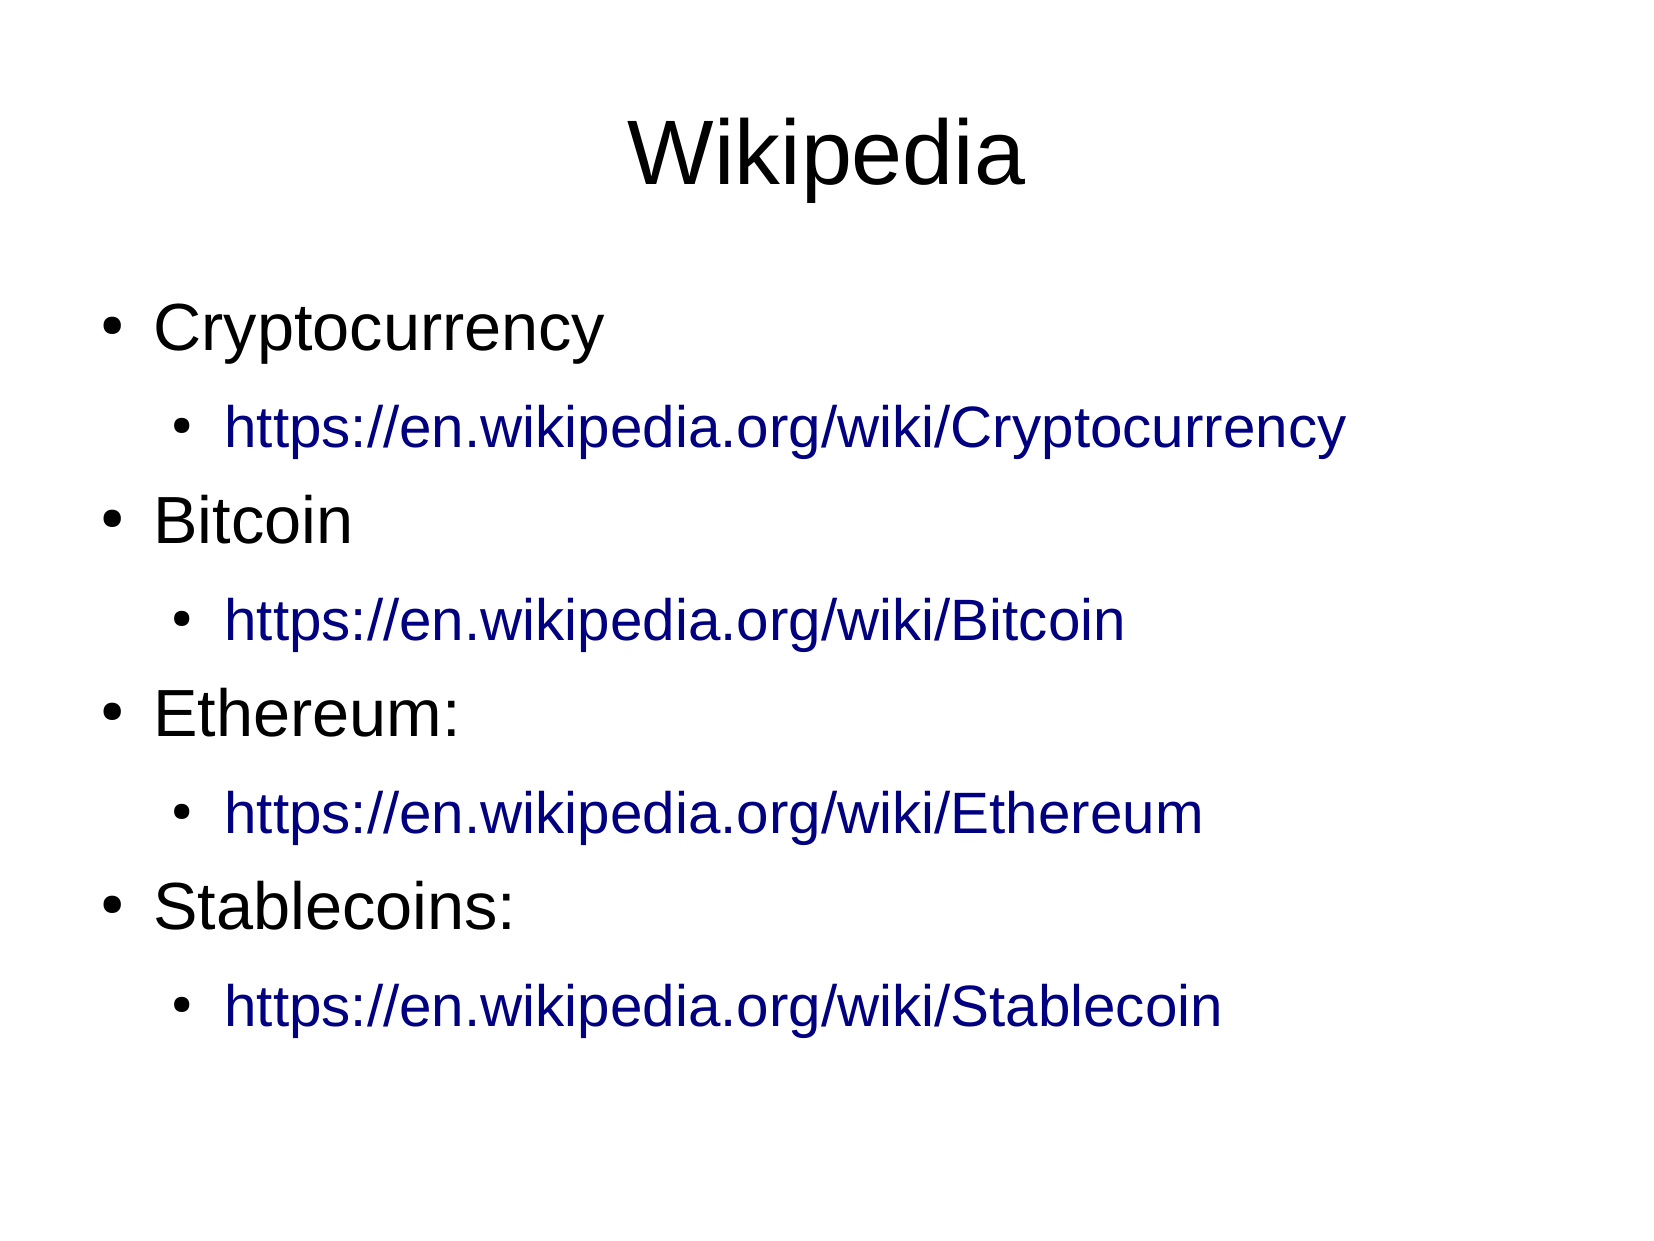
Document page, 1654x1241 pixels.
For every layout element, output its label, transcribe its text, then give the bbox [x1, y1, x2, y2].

title Wikipedia [82, 49, 1571, 257]
list Cryptocurrency https://en.wikipedia.org/wiki/Cryptocurrency Bitcoin https://en.wikipedia.org/wiki/Bitcoin Ethereum: https://en.wikipedia.org/wiki/Ethereum Stablecoins: https://en.wikipedia.org/wiki/Stablecoin [82, 290, 1571, 1039]
